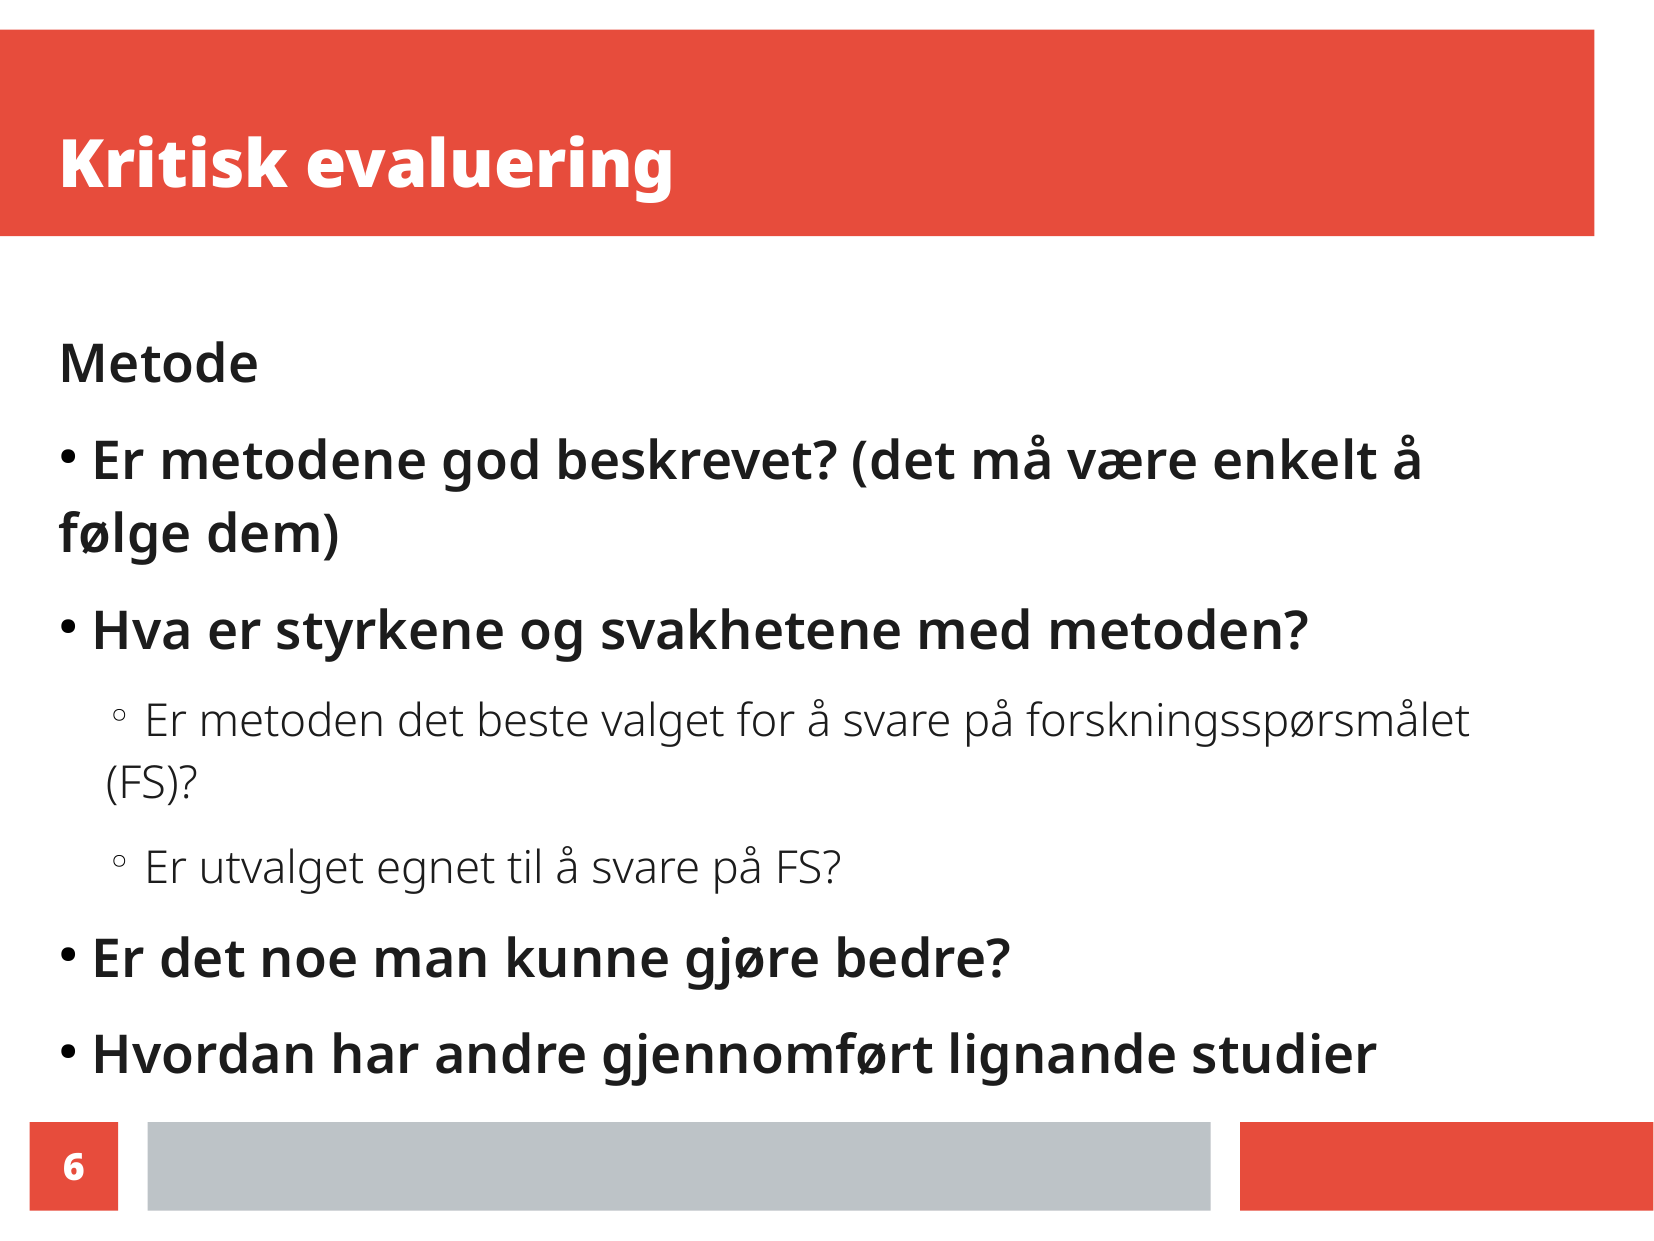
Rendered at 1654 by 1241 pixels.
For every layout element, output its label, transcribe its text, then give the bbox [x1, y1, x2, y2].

title Kritisk evaluering [59, 59, 1595, 207]
list Metode Er metodene god beskrevet? (det må være enkelt å følge dem) Hva er styrkene og svakhetene med metoden? Er metoden det beste valget for å svare på forskningsspørsmålet (FS)? Er utvalget egnet til å svare på FS? Er det noe man kunne gjøre bedre? Hvordan har andre gjennomført lignande studier [59, 324, 1565, 1093]
